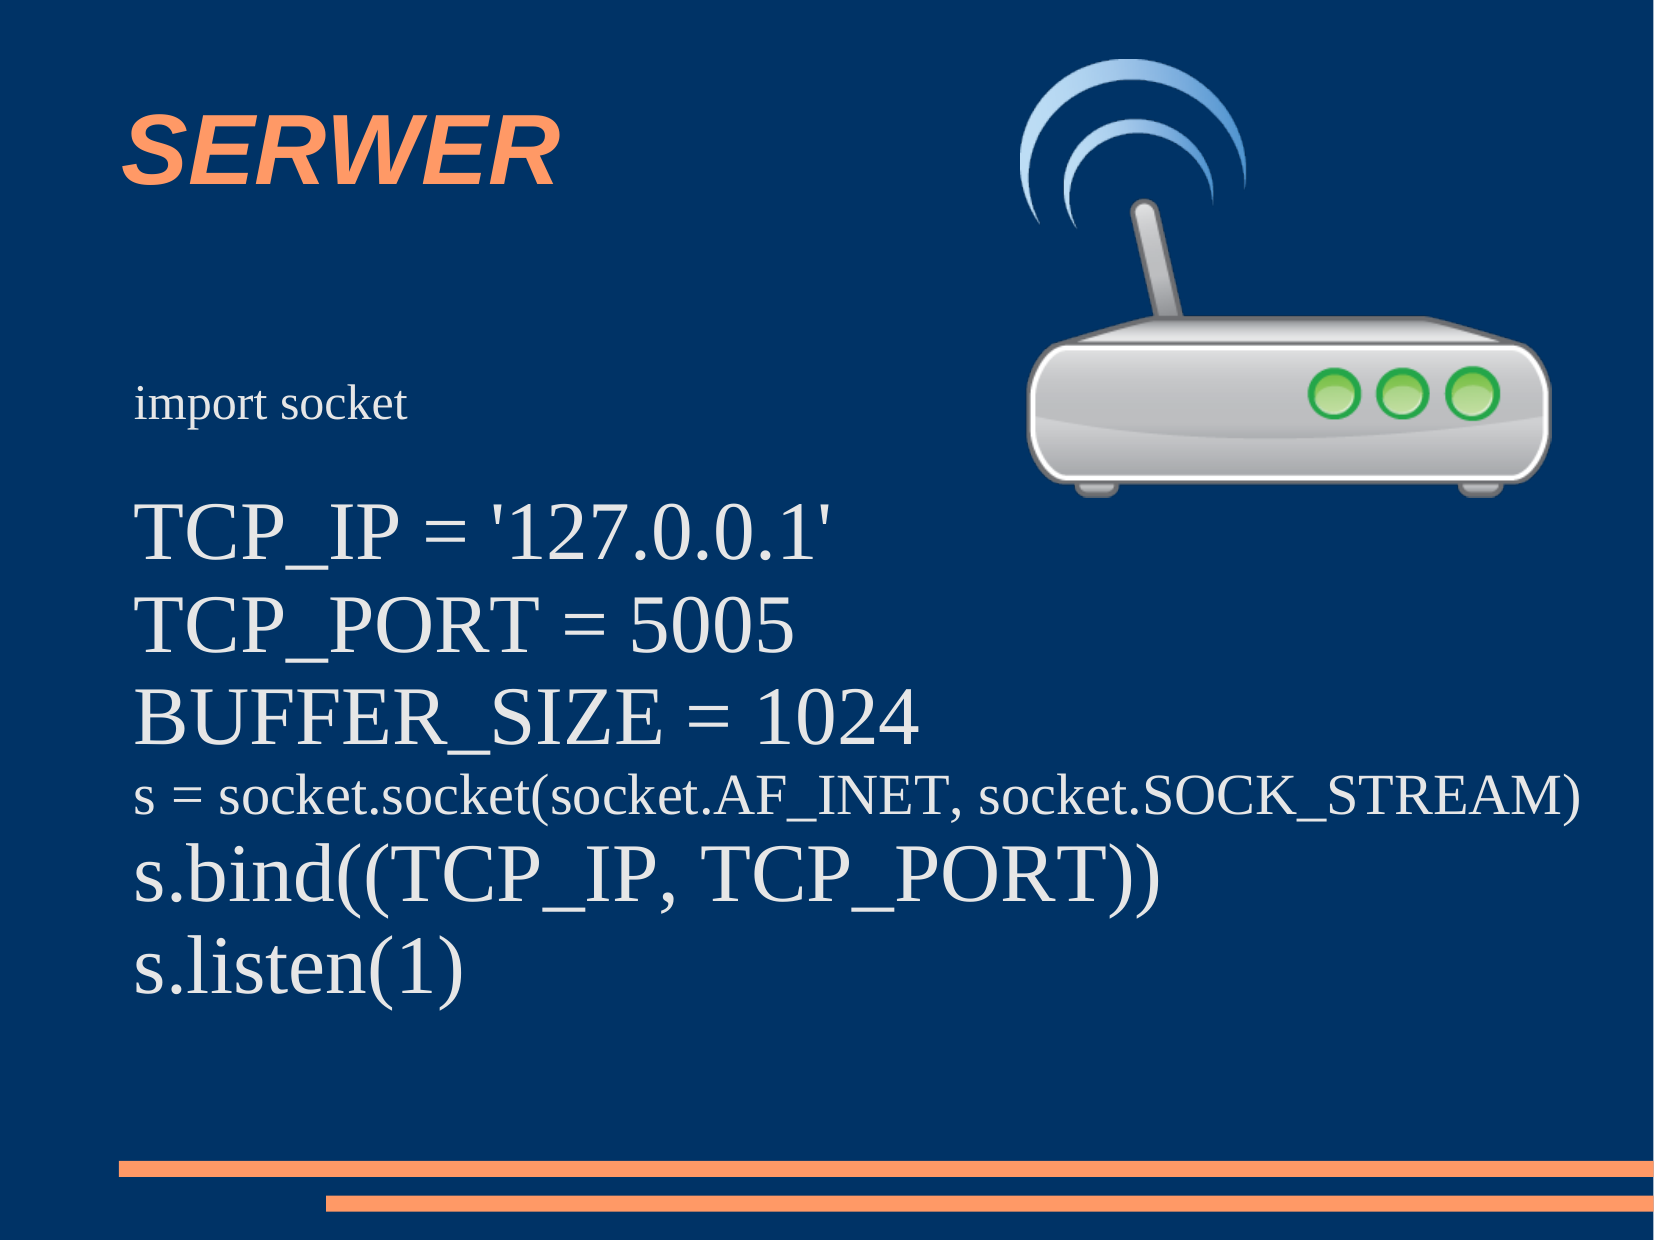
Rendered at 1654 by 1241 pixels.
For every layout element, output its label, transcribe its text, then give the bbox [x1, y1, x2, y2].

title SERWER [121, 46, 1534, 254]
list import socket TCP_IP = '127.0.0.1' TCP_PORT = 5005 BUFFER_SIZE = 1024 s = socket.socket(socket.AF_INET, socket.SOCK_STREAM) s.bind((TCP_IP, TCP_PORT)) s.listen(1) [63, 375, 1654, 1241]
picture [1020, 59, 1552, 498]
